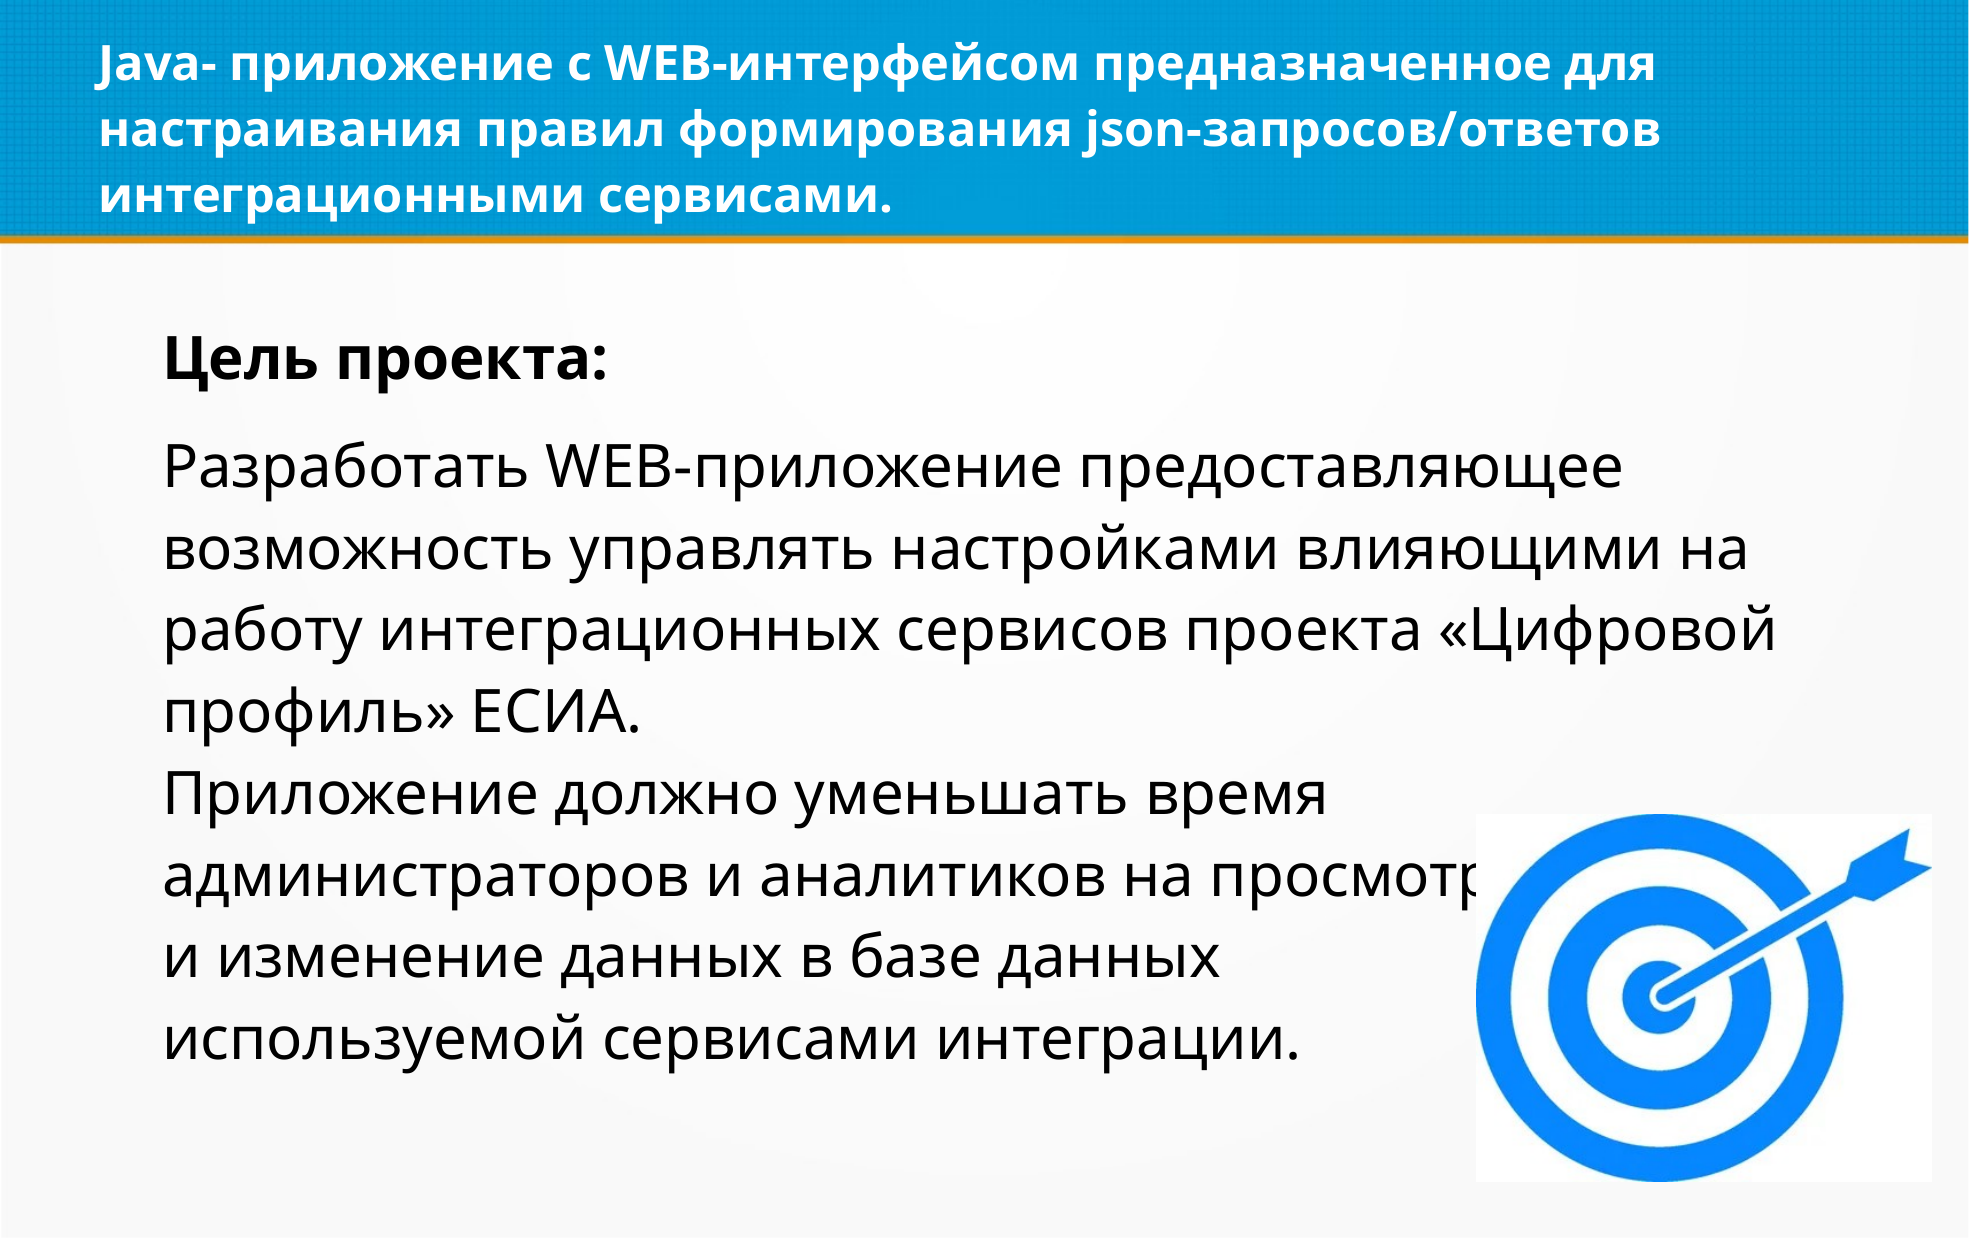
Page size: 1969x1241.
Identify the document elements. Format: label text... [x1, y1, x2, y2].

picture [0, 233, 1969, 1241]
title Java- приложение с WEB-интерфейсом предназначенное для настраивания правил формирования json-запросов/ответов интеграционными сервисами. [98, 19, 1870, 227]
list Цель проекта: Разработать WEB-приложение предоставляющее возможность управлять настройками влияющими на работу интеграционных сервисов проекта «Цифровой профиль» ЕСИА. Приложение должно уменьшать время администраторов и аналитиков на просмотр и изменение данных в базе данных используемой сервисами интеграции. [98, 315, 1861, 1081]
